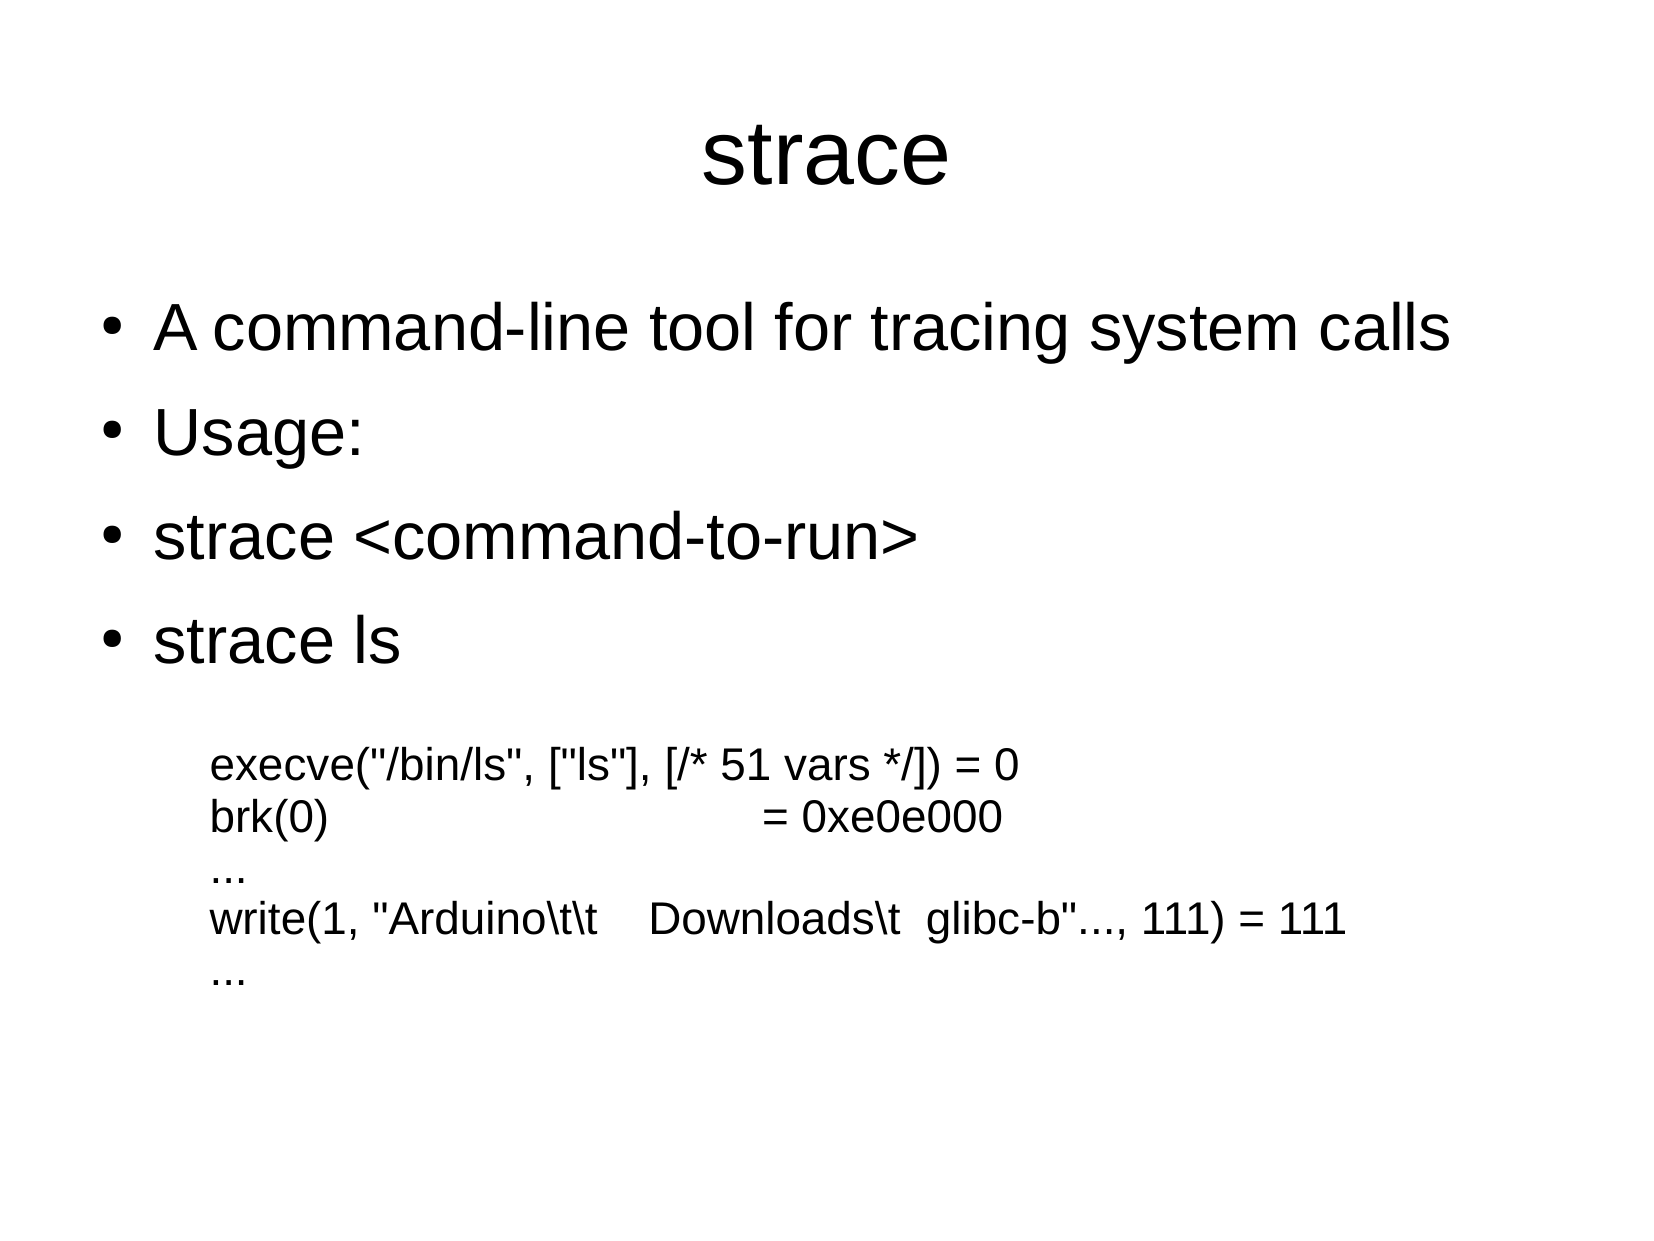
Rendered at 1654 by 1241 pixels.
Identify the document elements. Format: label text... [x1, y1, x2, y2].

text_box execve("/bin/ls", ["ls"], [/* 51 vars */]) = 0 brk(0) = 0xe0e000 ... write(1, "Arduino\t\t Downloads\t glibc-b"..., 111) = 111 ... [194, 731, 1459, 1087]
list A command-line tool for tracing system calls Usage: strace <command-to-run> strace ls [82, 290, 1571, 721]
title strace [82, 49, 1571, 257]
